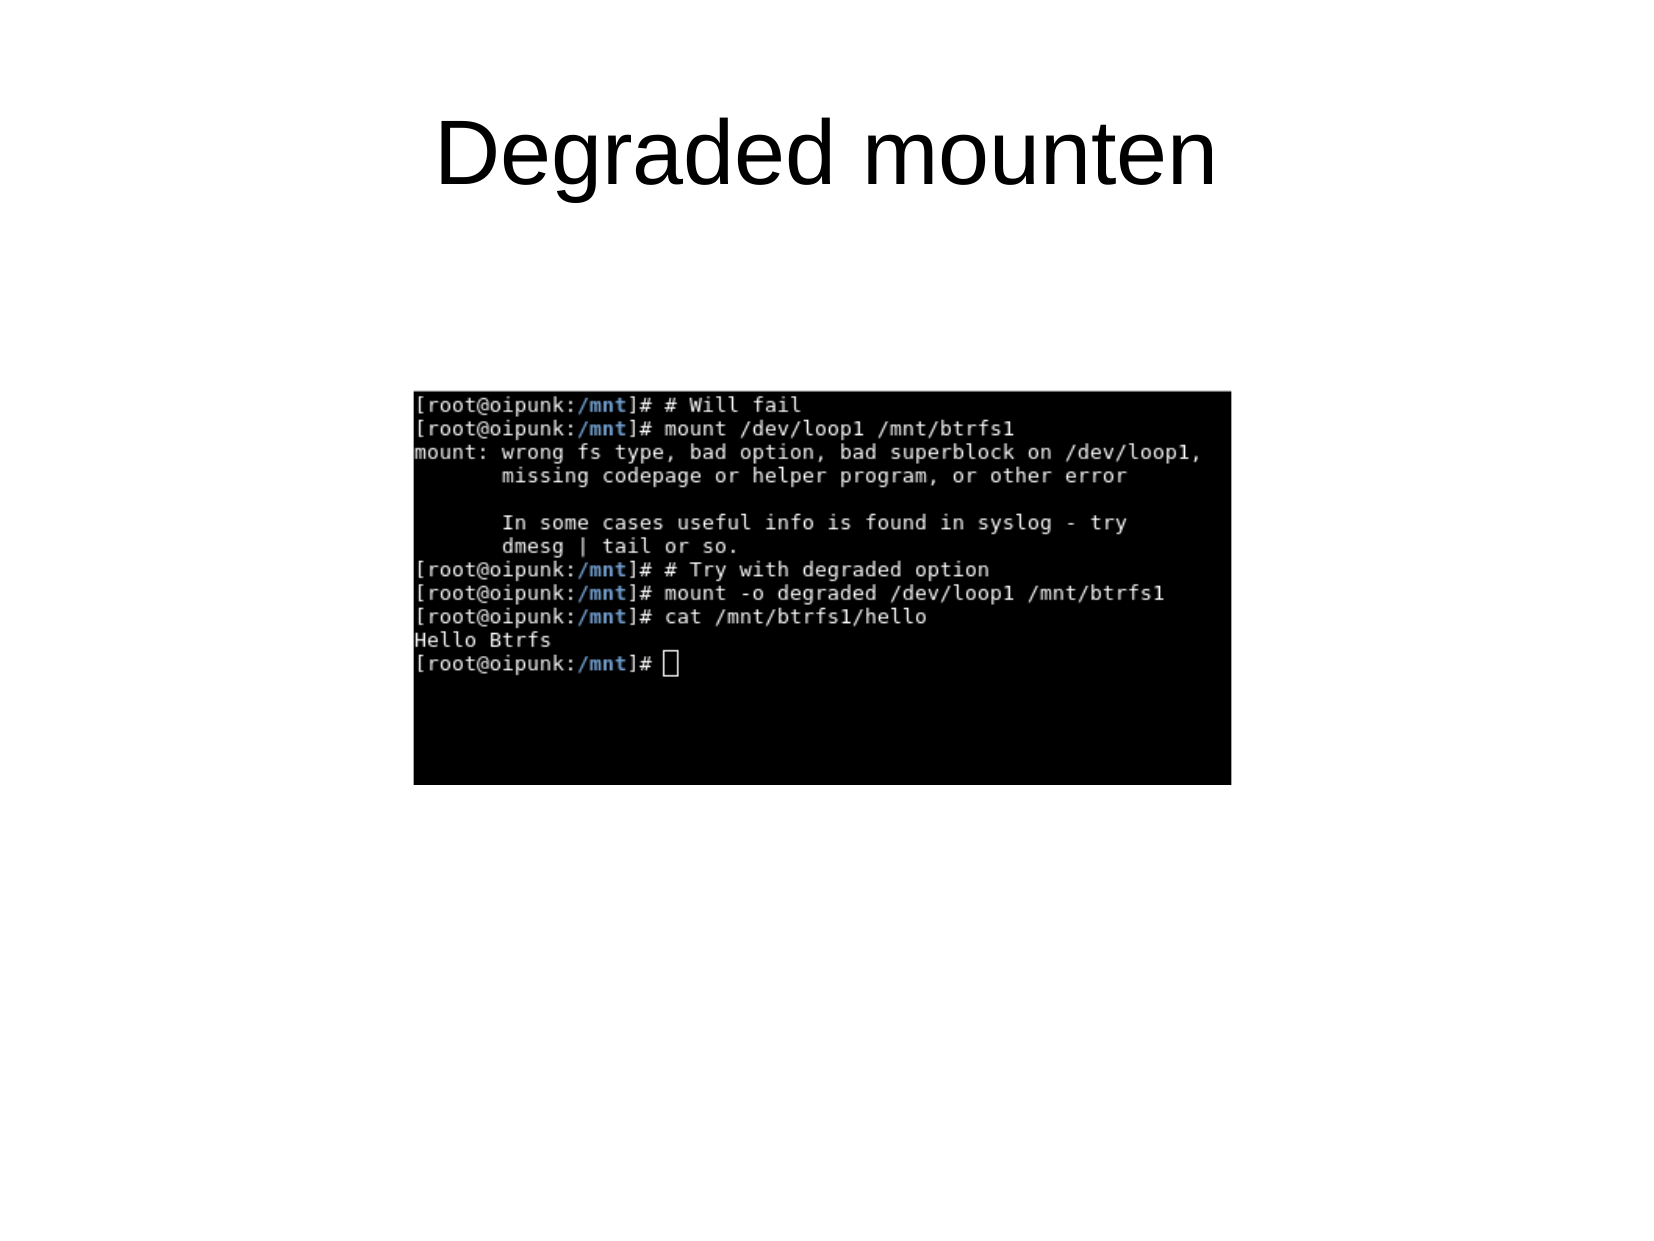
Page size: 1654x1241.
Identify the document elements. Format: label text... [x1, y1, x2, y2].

title Degraded mounten [82, 49, 1571, 257]
picture [413, 390, 1232, 785]
